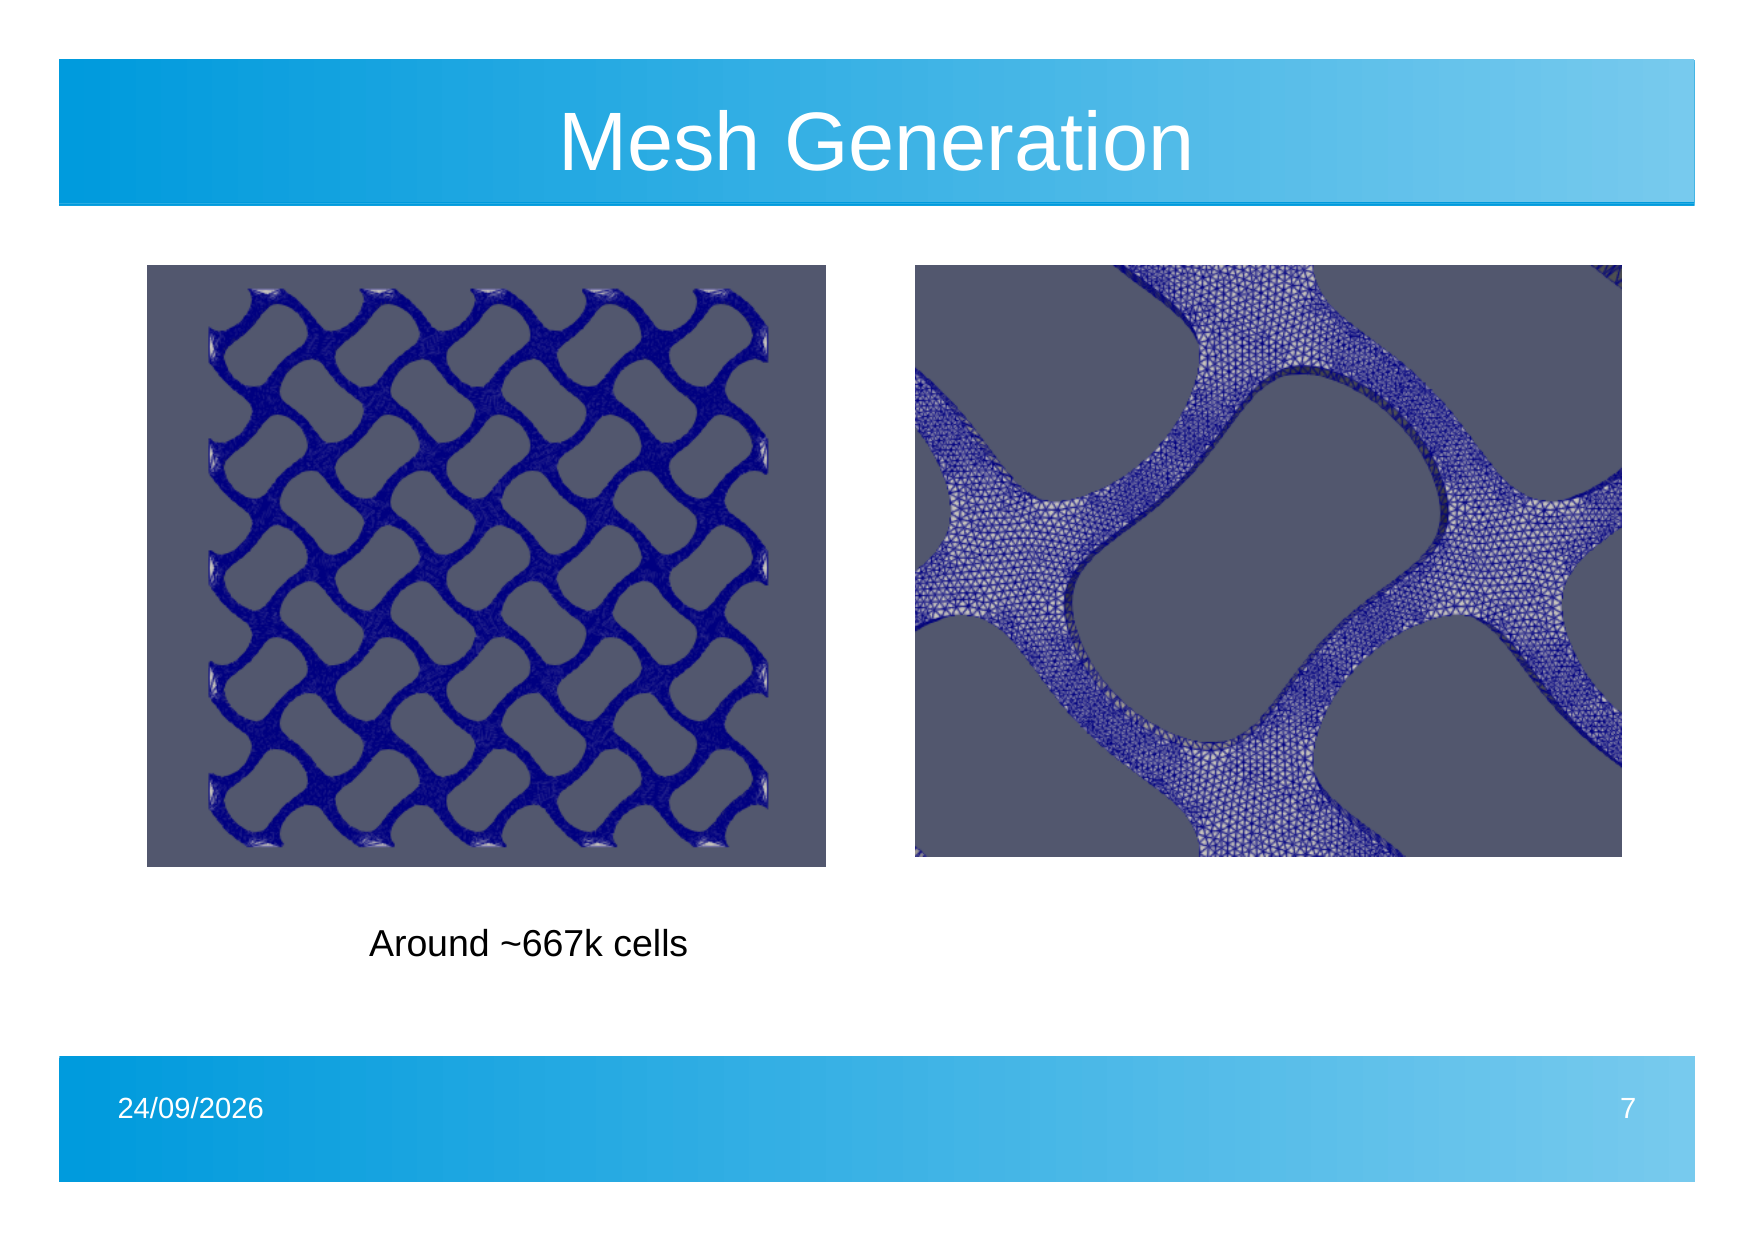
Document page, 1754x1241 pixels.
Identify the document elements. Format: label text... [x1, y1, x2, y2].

text_box Around ~667k cells [354, 915, 975, 973]
title Mesh Generation [117, 94, 1637, 190]
picture [147, 265, 826, 867]
picture [915, 265, 1622, 857]
